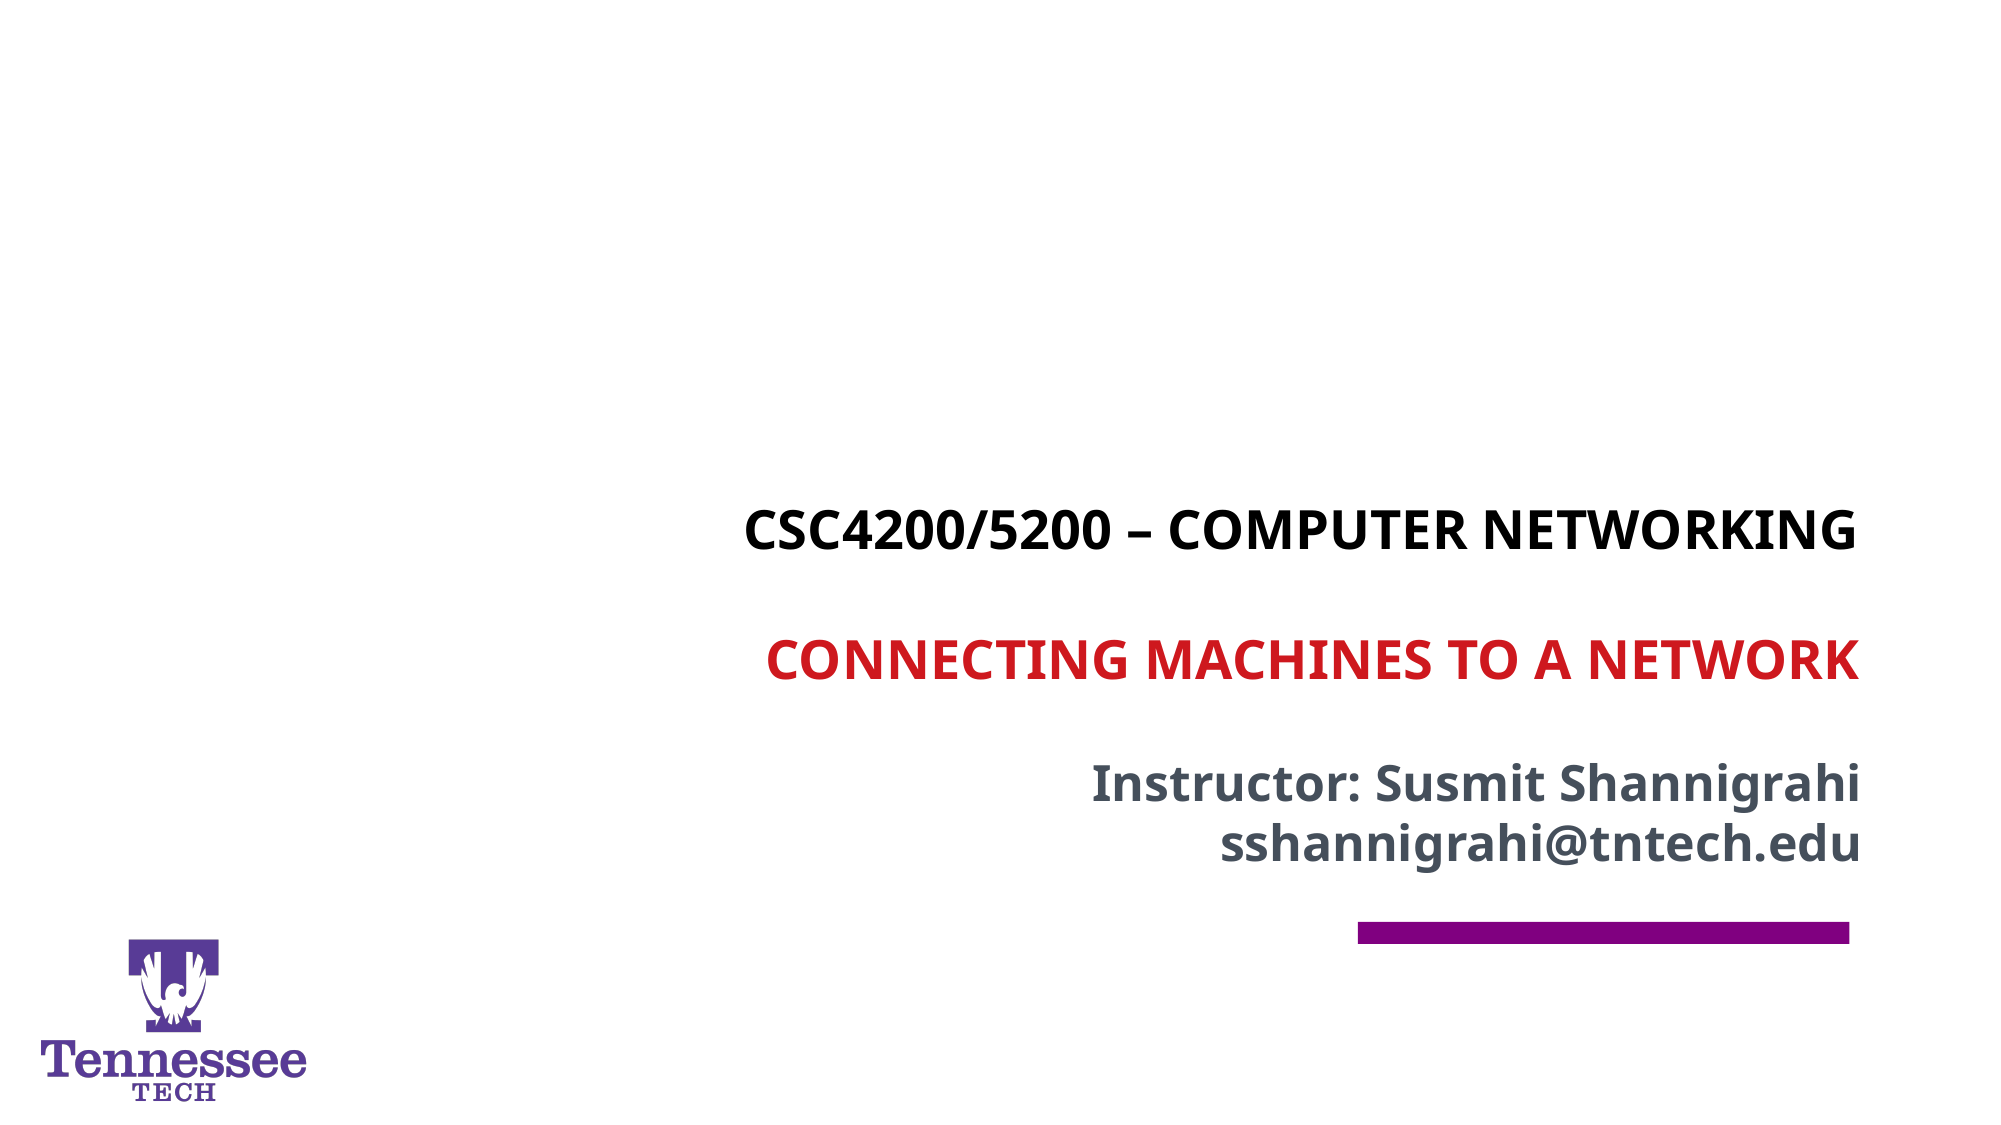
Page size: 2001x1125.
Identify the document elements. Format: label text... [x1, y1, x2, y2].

text_box Instructor: Susmit Shannigrahi sshannigrahi@tntech.edu [462, 886, 1877, 1075]
text_box CSC4200/5200 – Computer Networking Connecting machines to a network [30, 404, 1875, 706]
picture [16, 914, 331, 1122]
